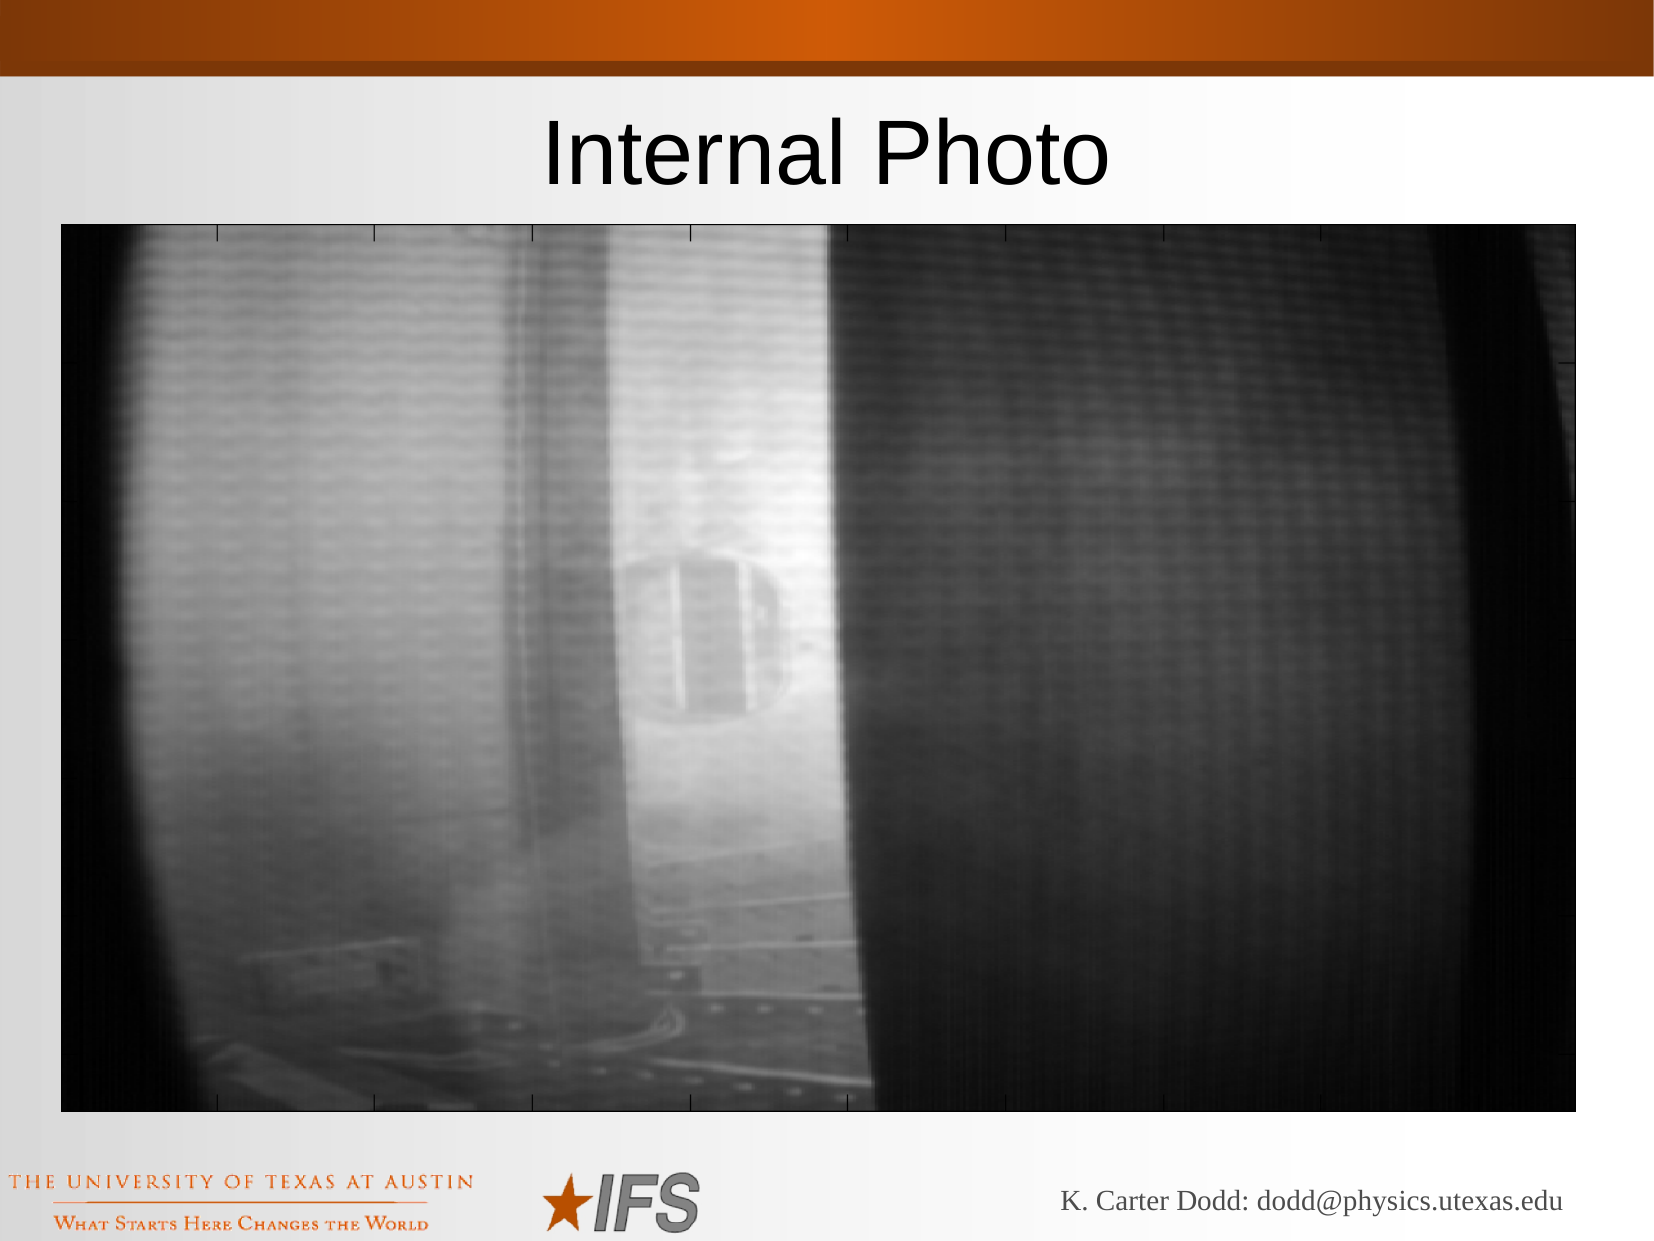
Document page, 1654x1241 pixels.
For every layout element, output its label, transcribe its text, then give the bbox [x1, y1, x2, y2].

picture [0, 0, 1654, 1241]
title Internal Photo [82, 56, 1571, 224]
